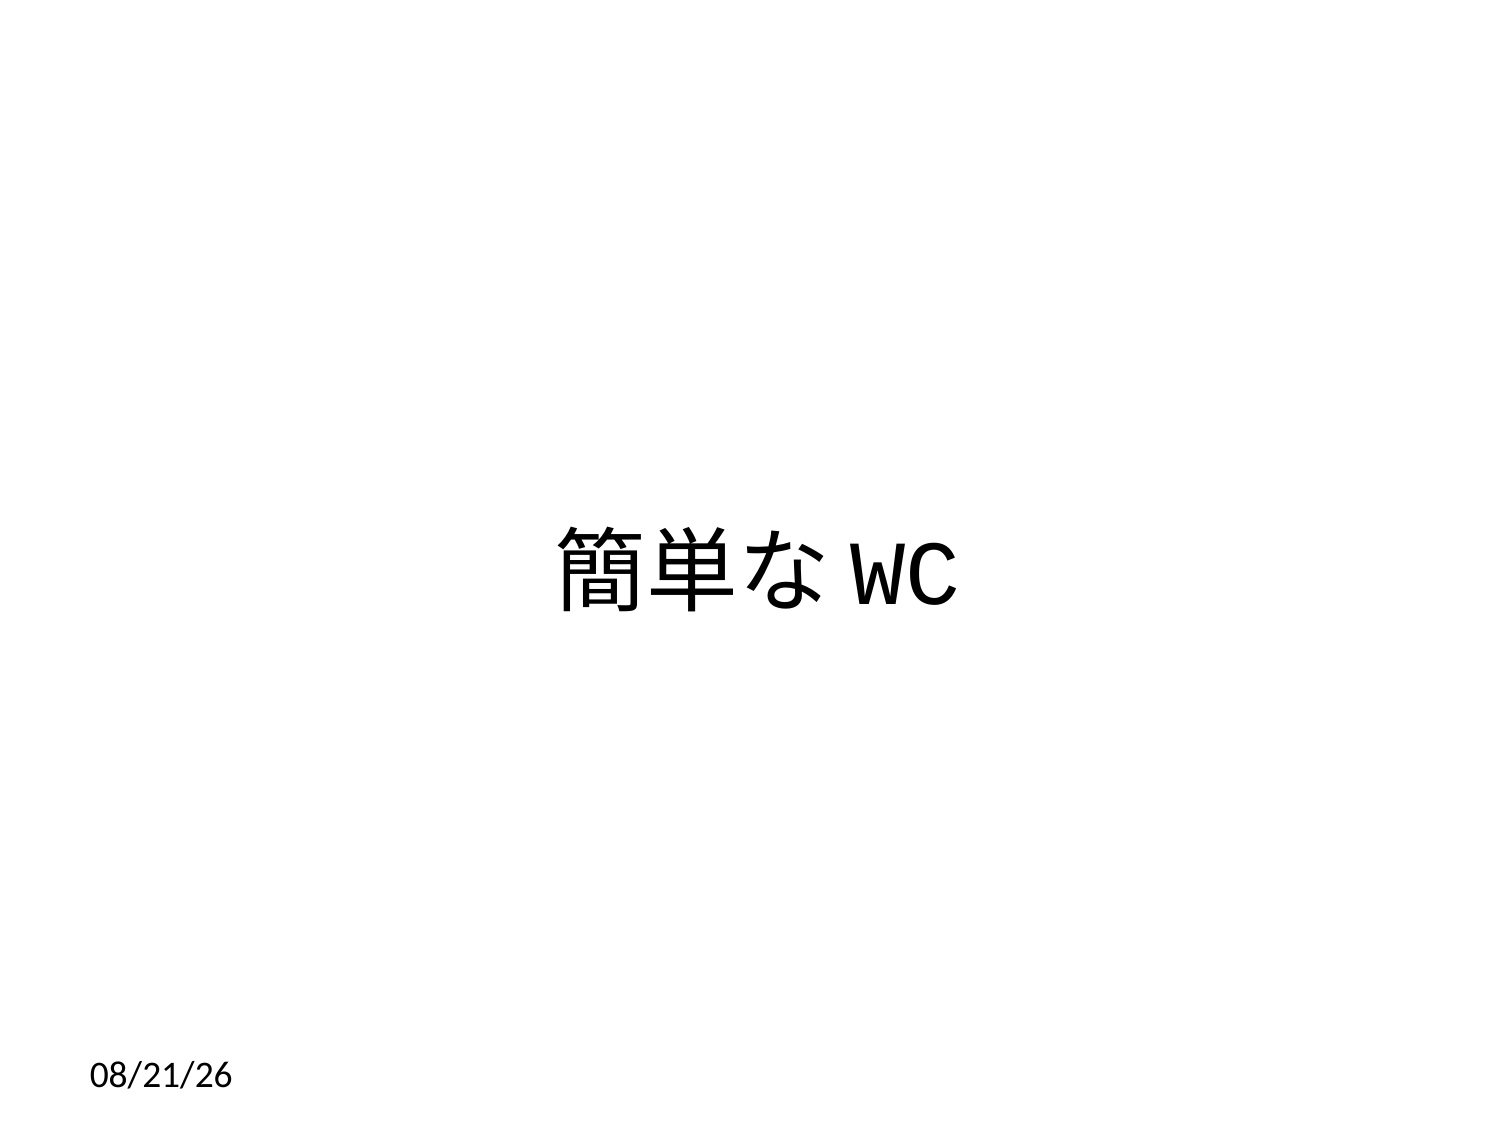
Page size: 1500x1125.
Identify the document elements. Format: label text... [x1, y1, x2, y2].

title 簡単な WC [82, 484, 1433, 653]
